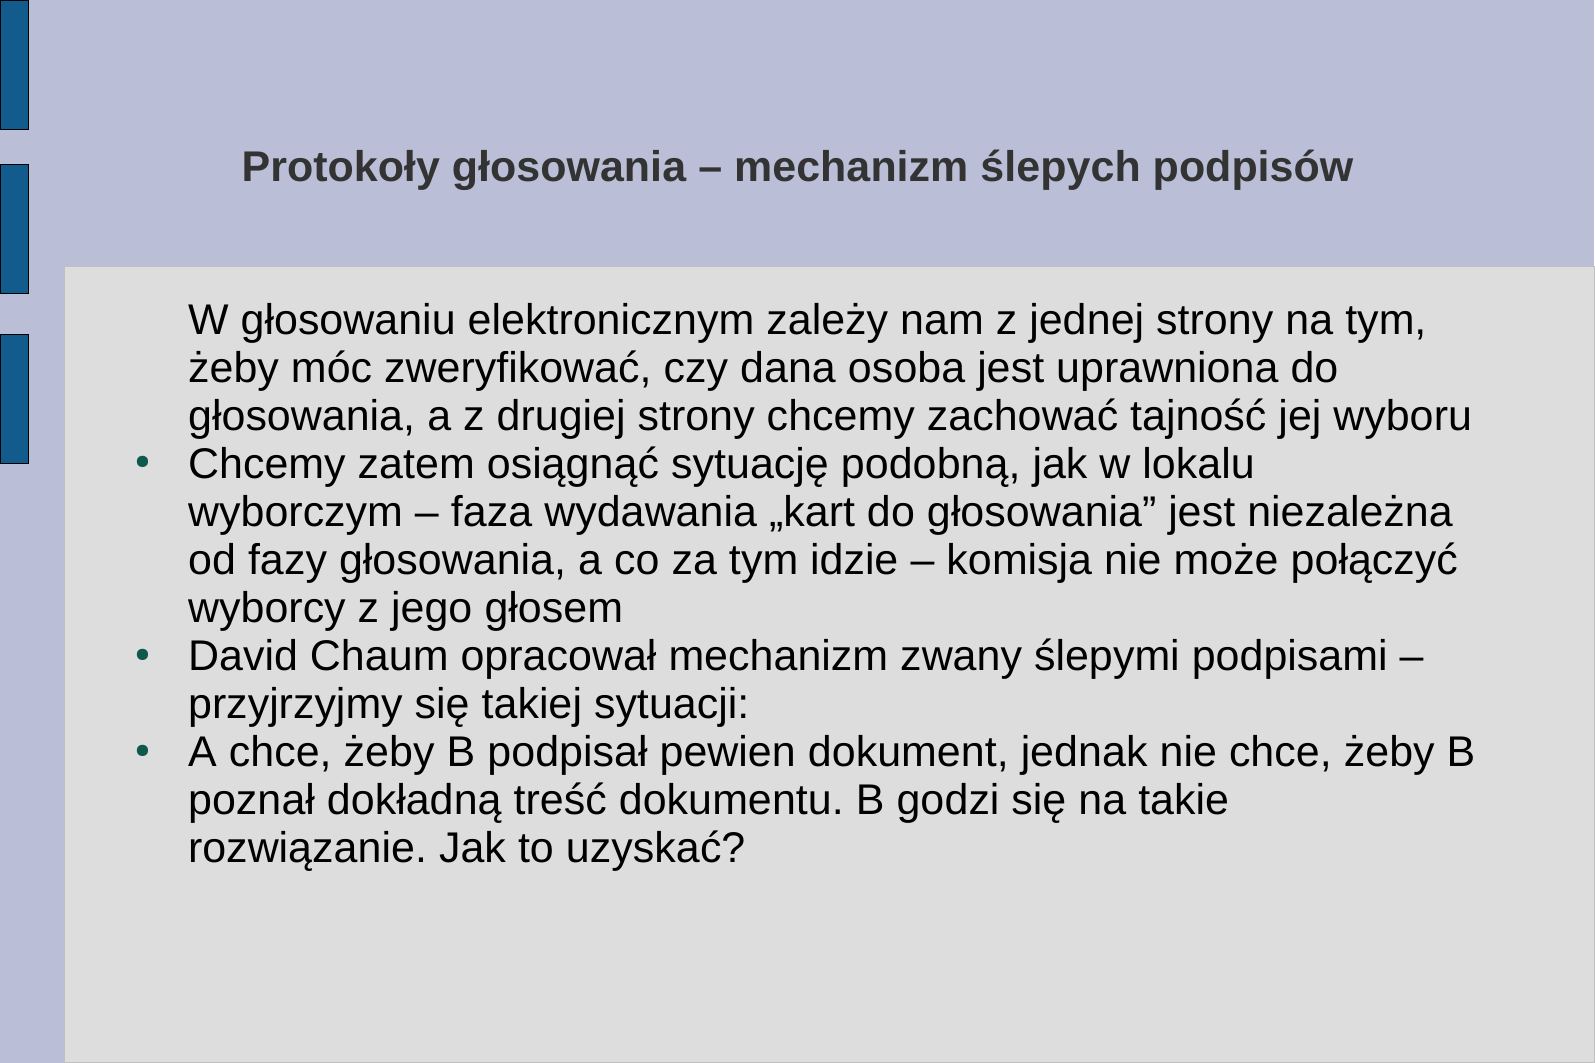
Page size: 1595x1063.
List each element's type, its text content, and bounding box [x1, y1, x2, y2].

list W głosowaniu elektronicznym zależy nam z jednej strony na tym, żeby móc zweryfikować, czy dana osoba jest uprawniona do głosowania, a z drugiej strony chcemy zachować tajność jej wyboru Chcemy zatem osiągnąć sytuację podobną, jak w lokalu wyborczym – faza wydawania „kart do głosowania” jest niezależna od fazy głosowania, a co za tym idzie – komisja nie może połączyć wyborcy z jego głosem David Chaum opracował mechanizm zwany ślepymi podpisami – przyjrzyjmy się takiej sytuacji: A chce, żeby B podpisał pewien dokument, jednak nie chce, żeby B poznał dokładną treść dokumentu. B godzi się na takie rozwiązanie. Jak to uzyskać? [117, 295, 1479, 966]
title Protokoły głosowania – mechanizm ślepych podpisów [117, 78, 1479, 256]
